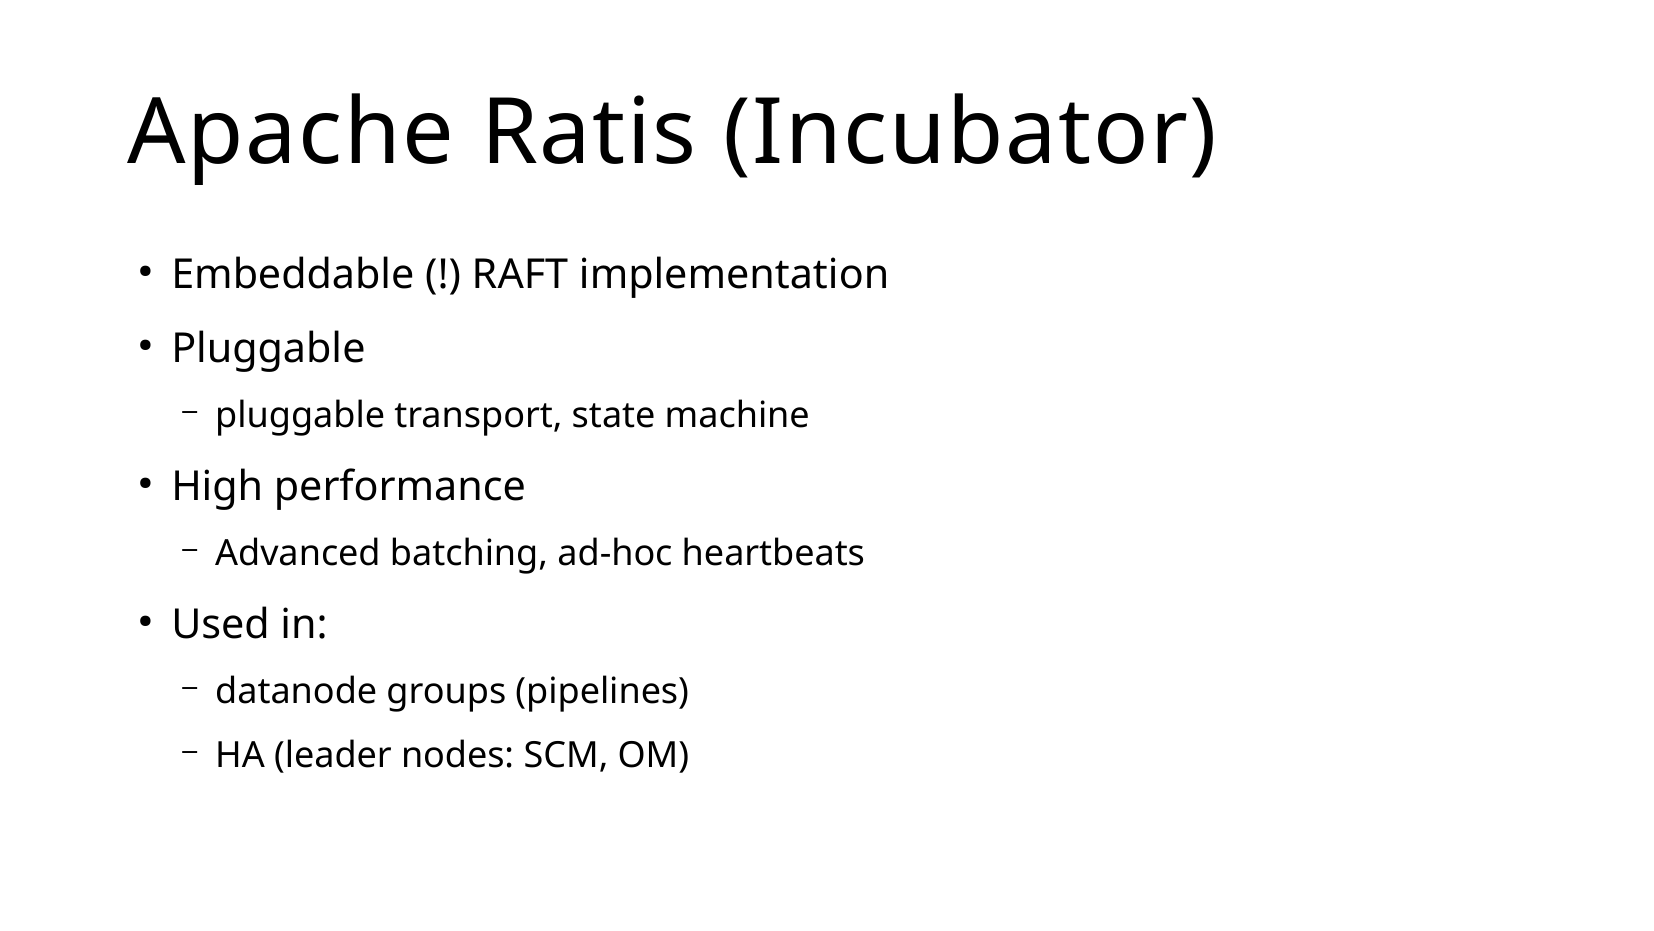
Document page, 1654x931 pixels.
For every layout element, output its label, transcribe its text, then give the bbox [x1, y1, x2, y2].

title Apache Ratis (Incubator) [127, 69, 1552, 187]
list Embeddable (!) RAFT implementation Pluggable pluggable transport, state machine High performance Advanced batching, ad-hoc heartbeats Used in: datanode groups (pipelines) HA (leader nodes: SCM, OM) [127, 244, 1527, 784]
